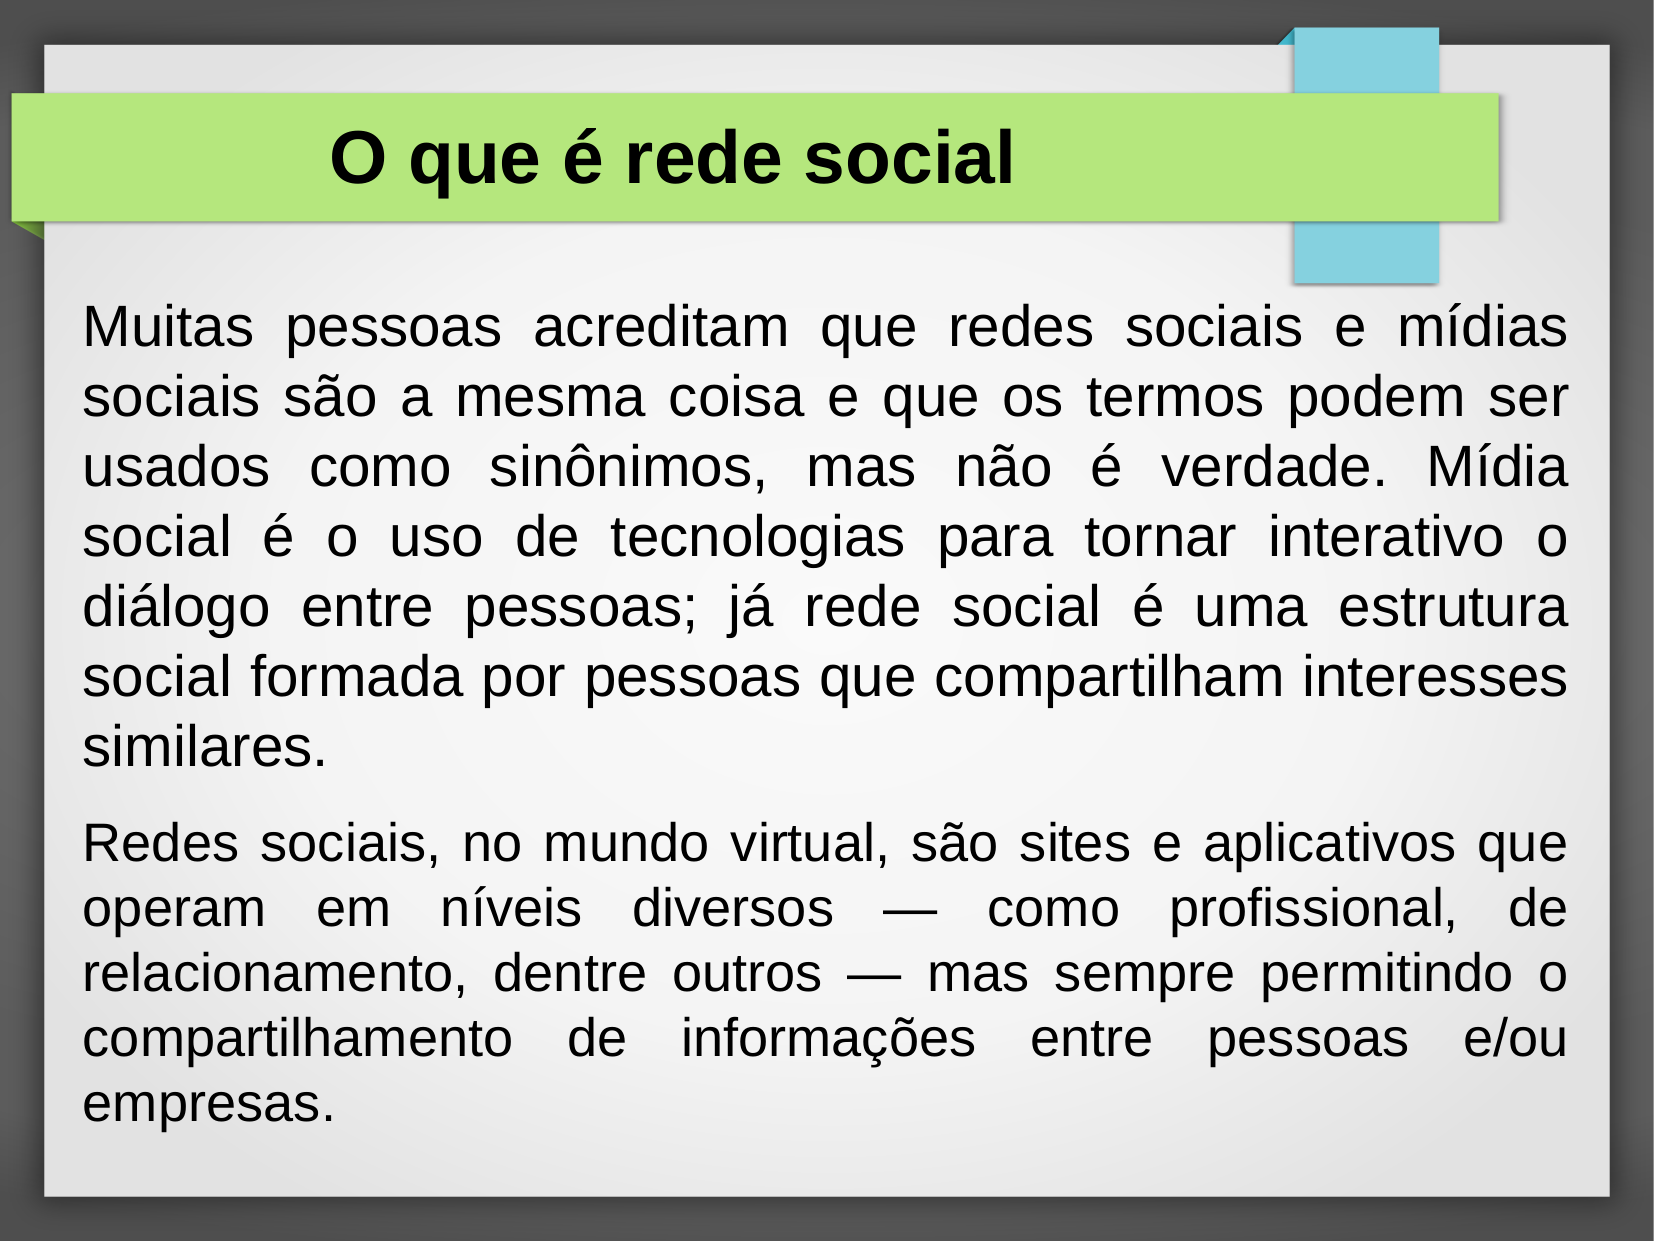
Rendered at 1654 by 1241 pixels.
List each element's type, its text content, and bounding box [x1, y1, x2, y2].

picture [0, 0, 1654, 1241]
list Muitas pessoas acreditam que redes sociais e mídias sociais são a mesma coisa e que os termos podem ser usados como sinônimos, mas não é verdade. Mídia social é o uso de tecnologias para tornar interativo o diálogo entre pessoas; já rede social é uma estrutura social formada por pessoas que compartilham interesses similares. Redes sociais, no mundo virtual, são sites e aplicativos que operam em níveis diversos — como profissional, de relacionamento, dentre outros — mas sempre permitindo o compartilhamento de informações entre pessoas e/ou empresas. [82, 288, 1571, 1142]
title O que é rede social [82, 94, 1264, 213]
